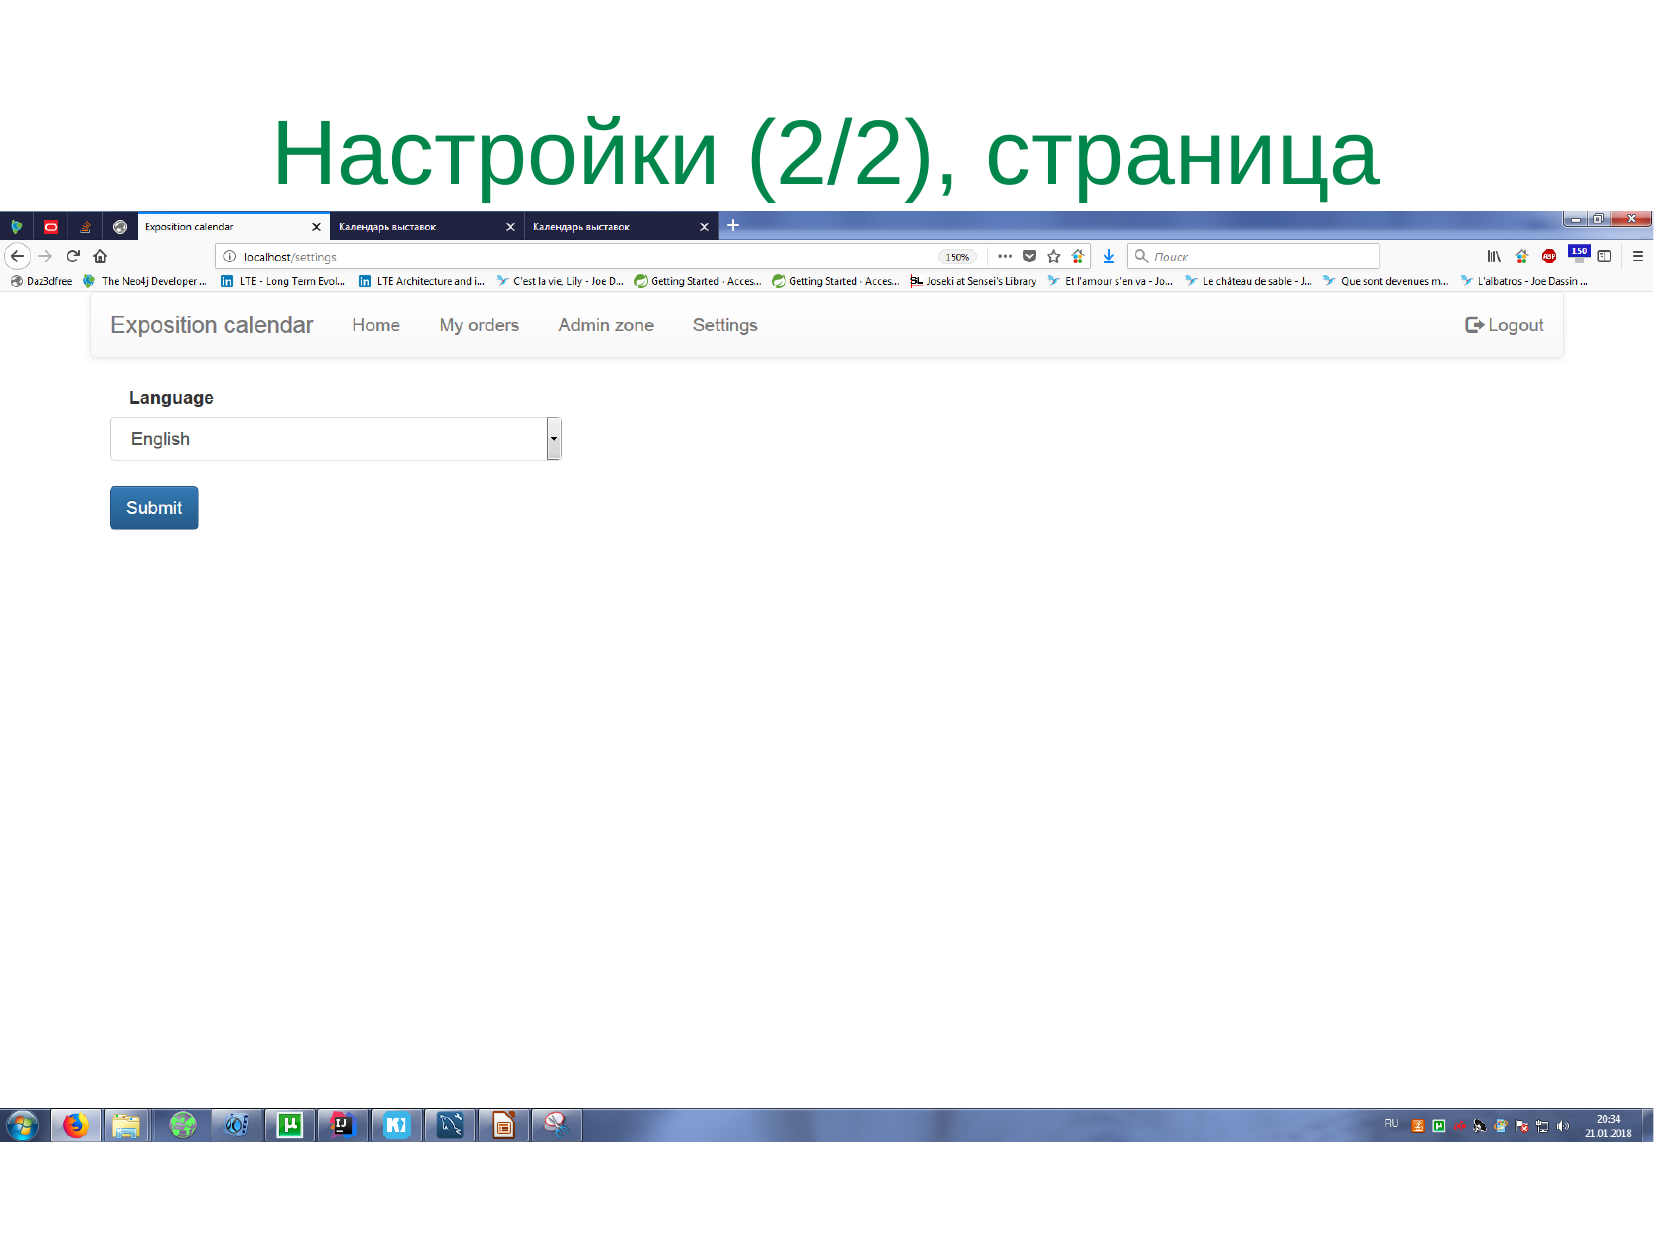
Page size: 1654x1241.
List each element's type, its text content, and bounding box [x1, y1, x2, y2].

picture [0, 211, 1654, 1142]
title Настройки (2/2), страница [0, 49, 1654, 211]
